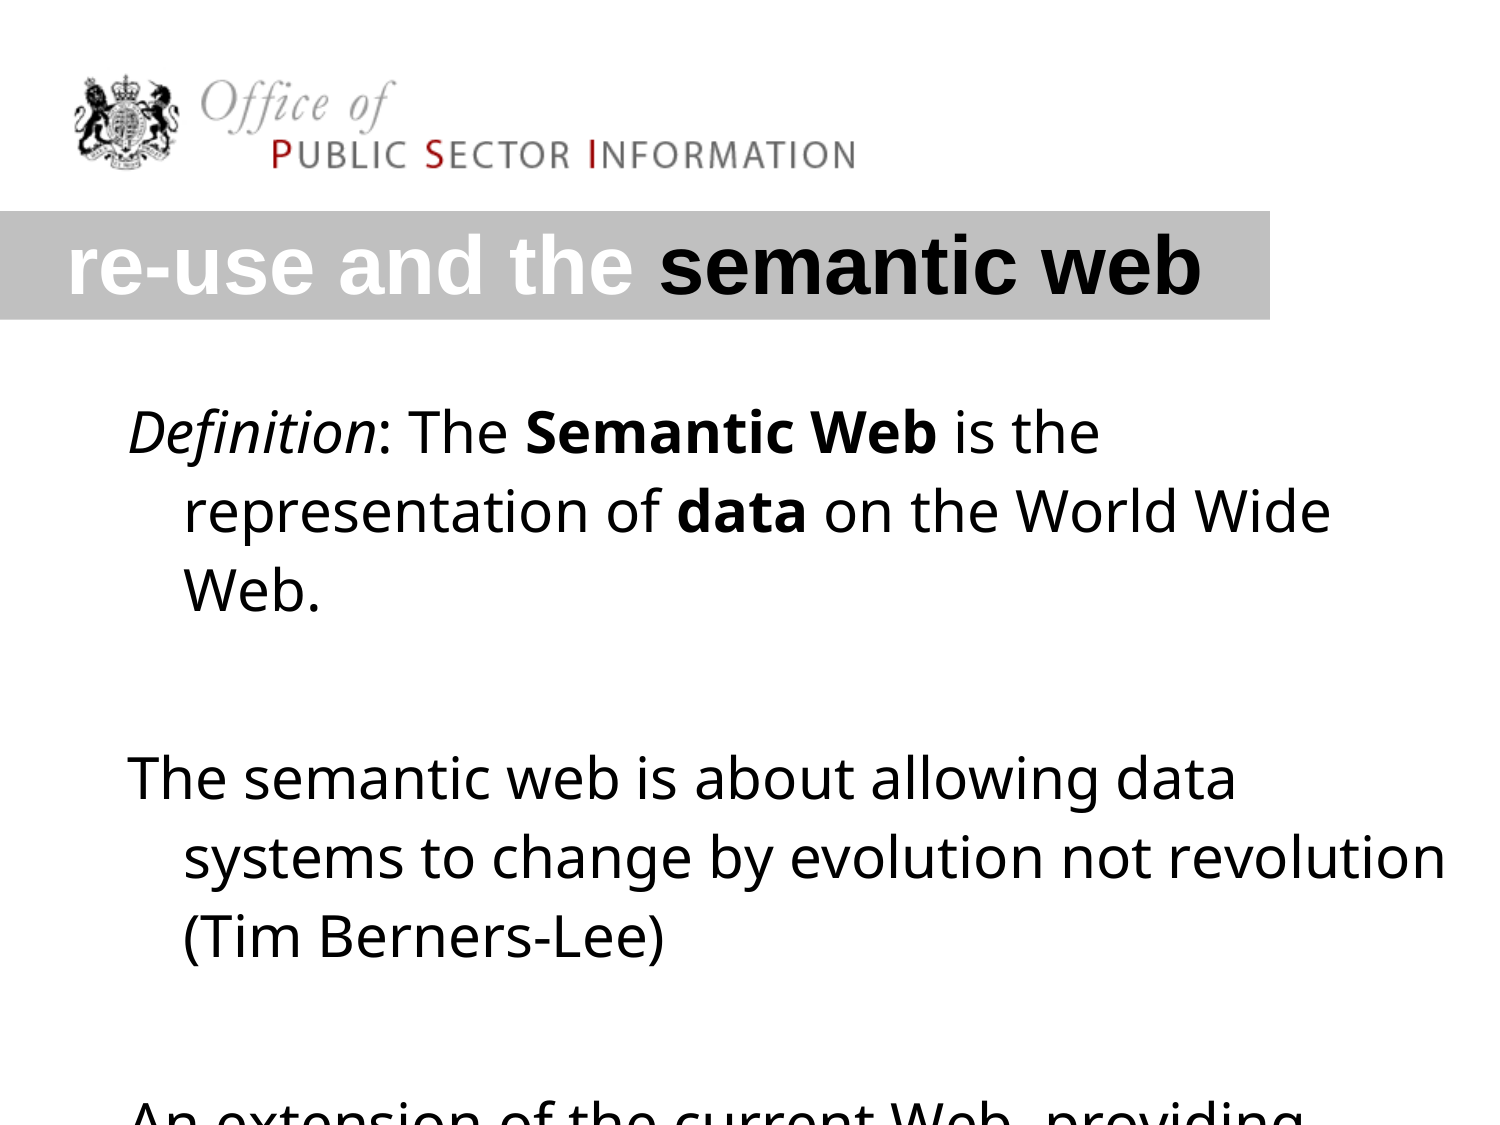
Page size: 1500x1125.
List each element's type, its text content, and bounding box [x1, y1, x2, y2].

text_box re-use and the semantic web [0, 211, 1270, 320]
picture [64, 66, 865, 181]
text_box Definition: The Semantic Web is the representation of data on the World Wide Web. The semantic web is about allowing data systems to change by evolution not revolution (Tim Berners-Lee) An extension of the current Web, providing infrastructure for the integration of data. [112, 383, 1467, 1125]
